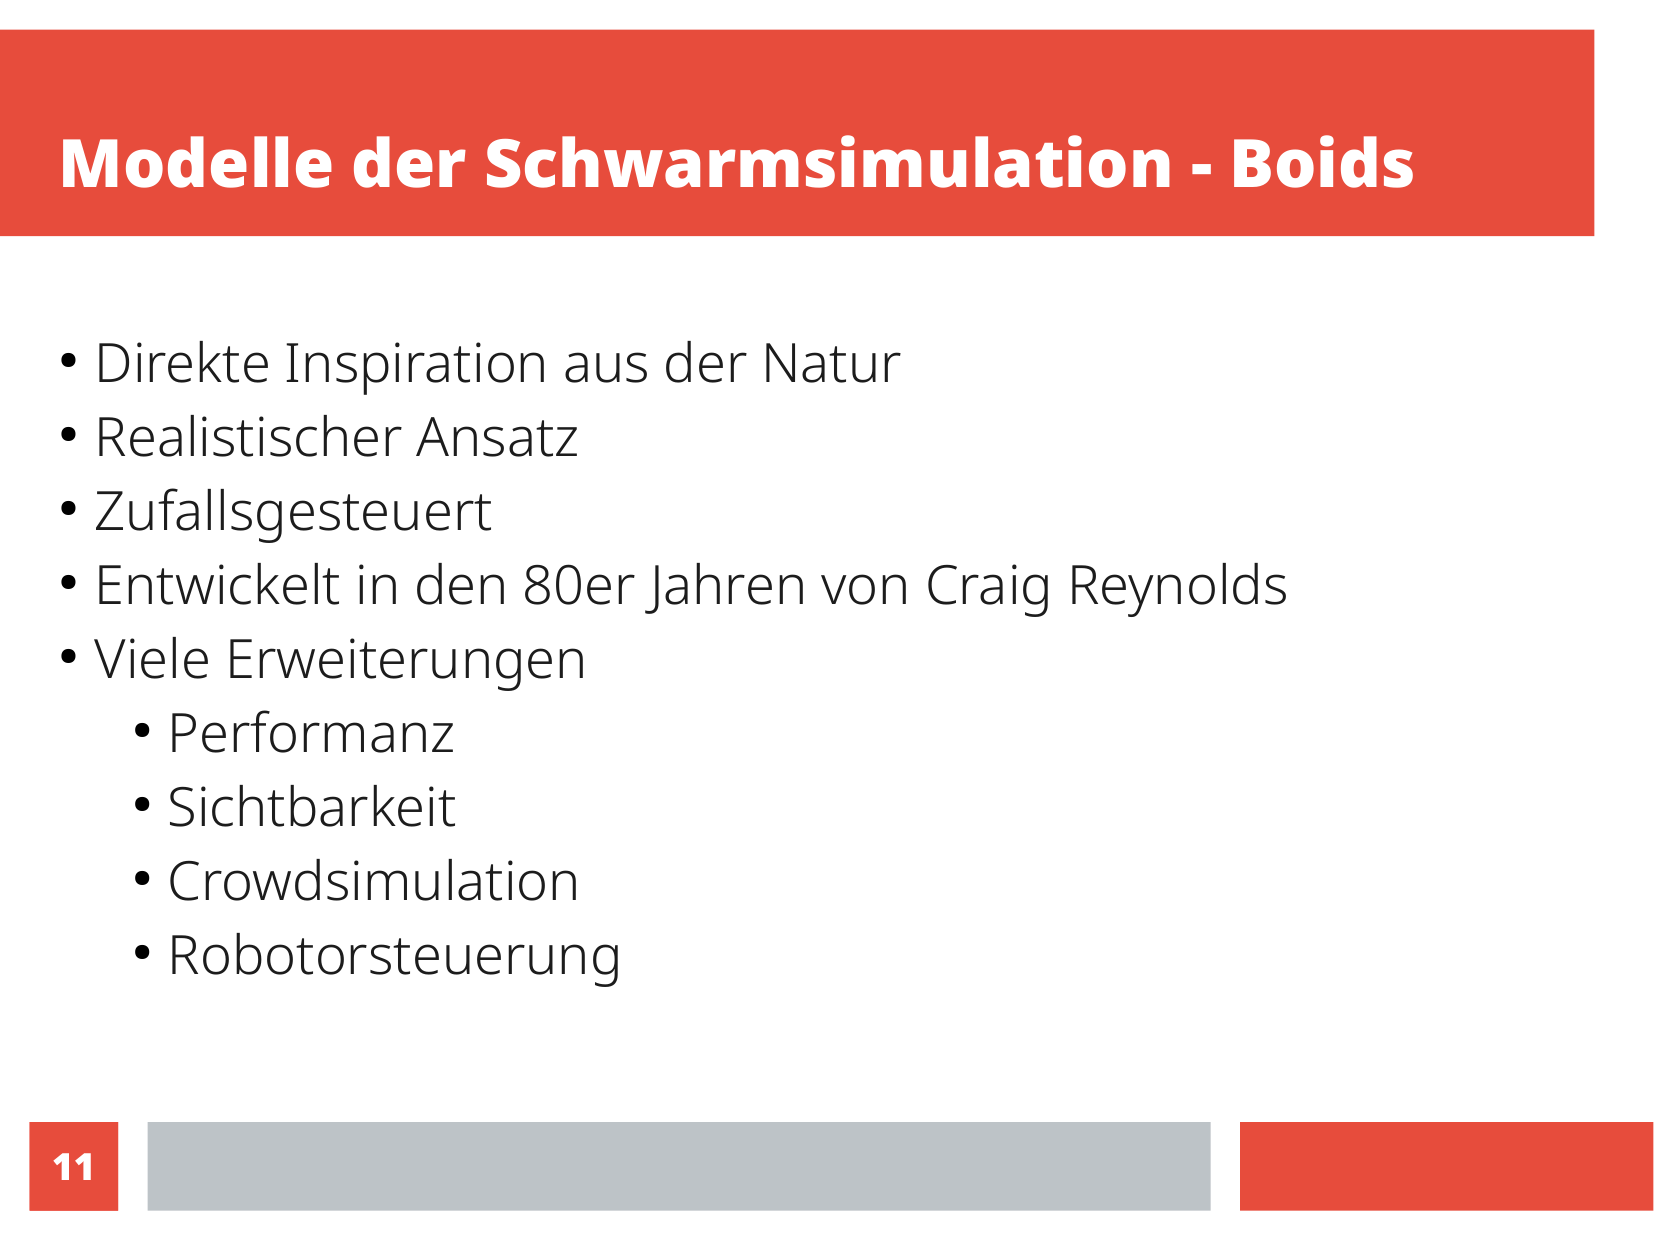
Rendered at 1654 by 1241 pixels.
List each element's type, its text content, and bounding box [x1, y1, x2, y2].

title Modelle der Schwarmsimulation - Boids [59, 49, 1595, 207]
subtitle Direkte Inspiration aus der Natur Realistischer Ansatz Zufallsgesteuert Entwickelt in den 80er Jahren von Craig Reynolds Viele Erweiterungen Performanz Sichtbarkeit Crowdsimulation Robotorsteuerung [59, 324, 1565, 1093]
